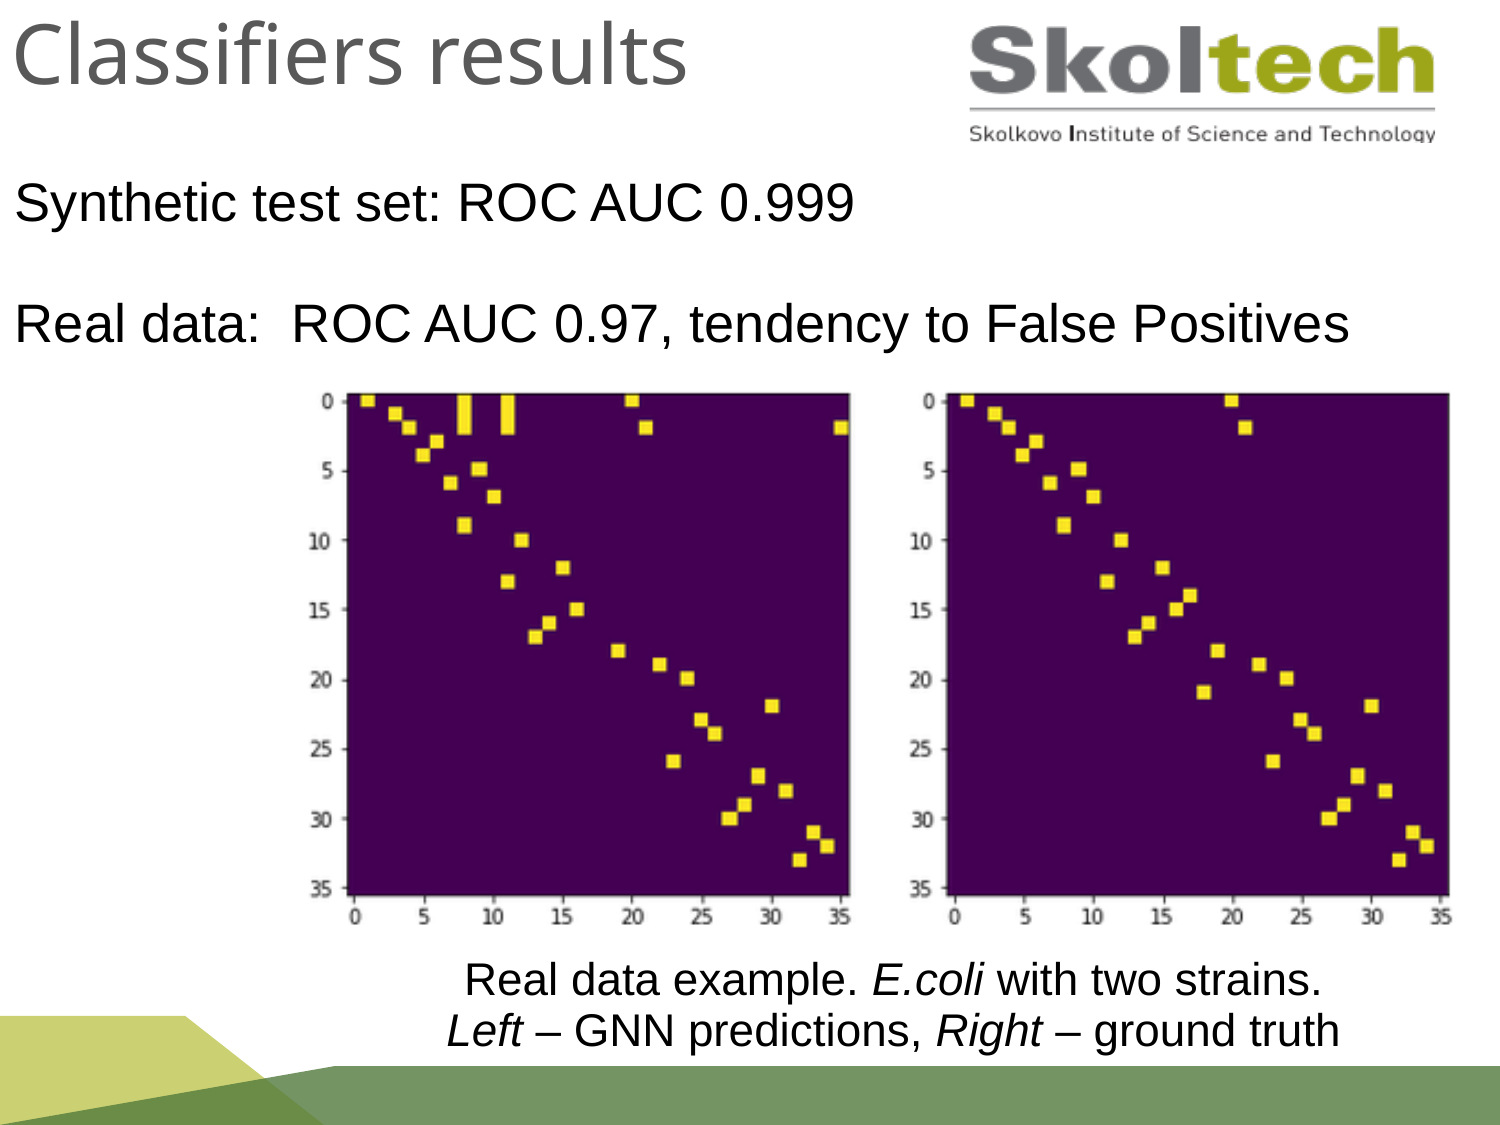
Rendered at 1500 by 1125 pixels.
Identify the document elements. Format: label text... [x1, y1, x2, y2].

picture [300, 375, 1492, 947]
text_box Real data example. E.coli with two strains. Left – GNN predictions, Right – ground truth [345, 946, 1456, 1065]
text_box Synthetic test set: ROC AUC 0.999 Real data: ROC AUC 0.97, tendency to False Positives [0, 164, 1500, 376]
text_box Classifiers results [11, 0, 1045, 105]
